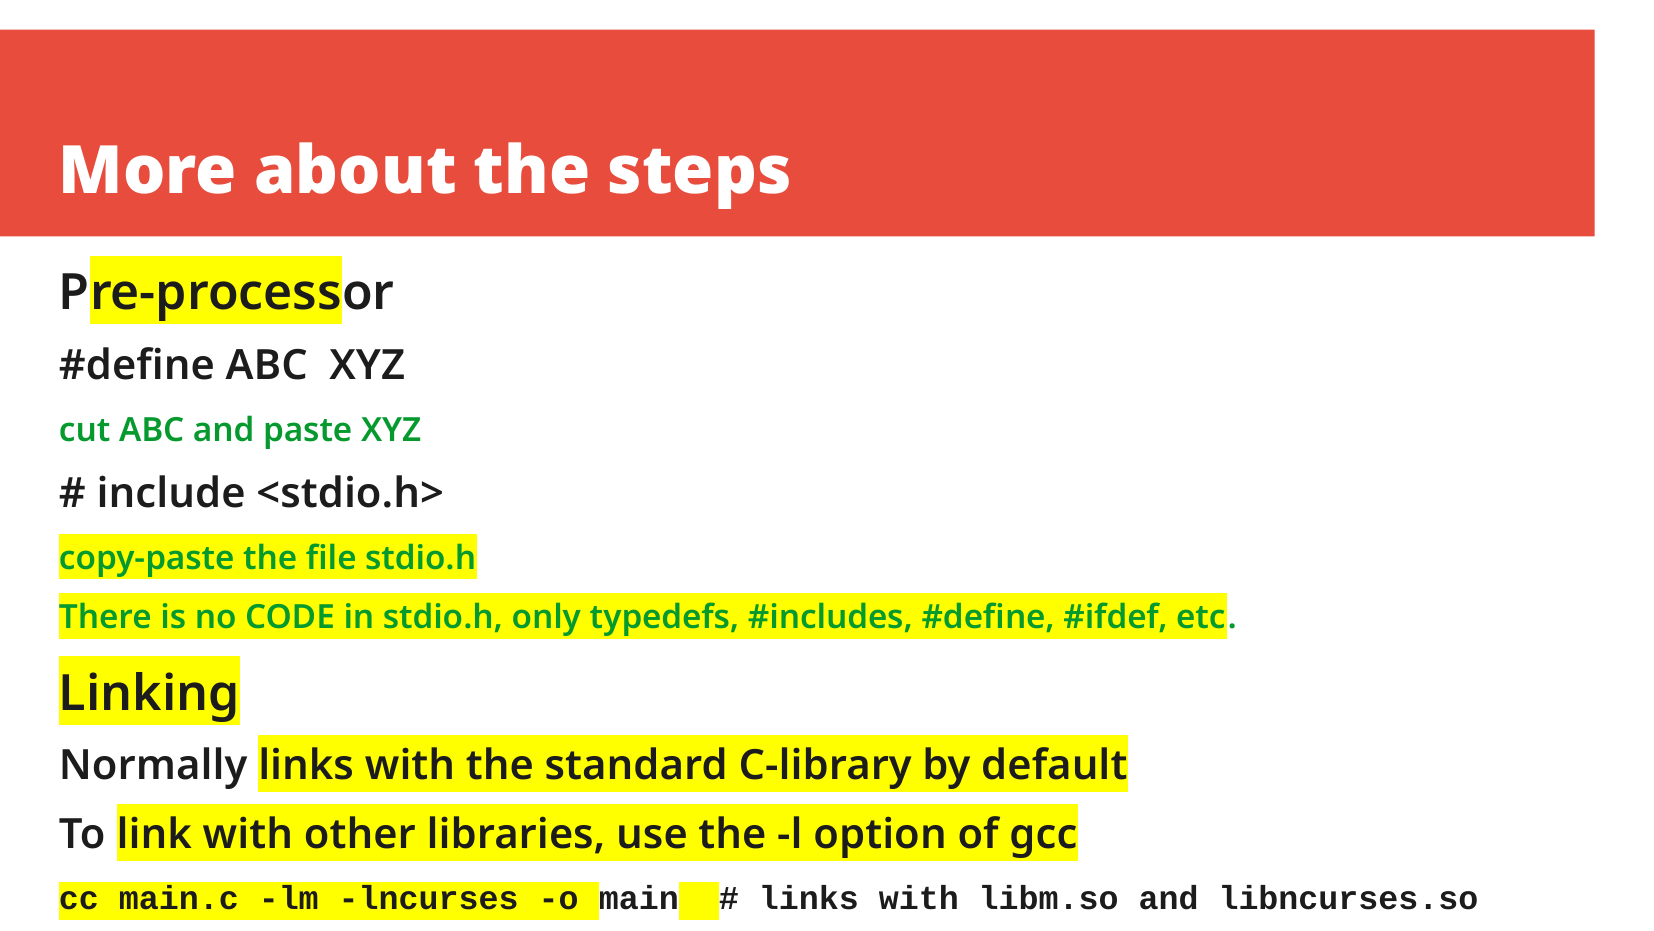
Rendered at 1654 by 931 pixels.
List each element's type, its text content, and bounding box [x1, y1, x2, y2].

list Pre-processor #define ABC XYZ cut ABC and paste XYZ # include <stdio.h> copy-paste the file stdio.h There is no CODE in stdio.h, only typedefs, #includes, #define, #ifdef, etc. Linking Normally links with the standard C-library by default To link with other libraries, use the -l option of gcc cc main.c -lm -lncurses -o main # links with libm.so and libncurses.so [59, 259, 1630, 931]
title More about the steps [59, 59, 1595, 207]
